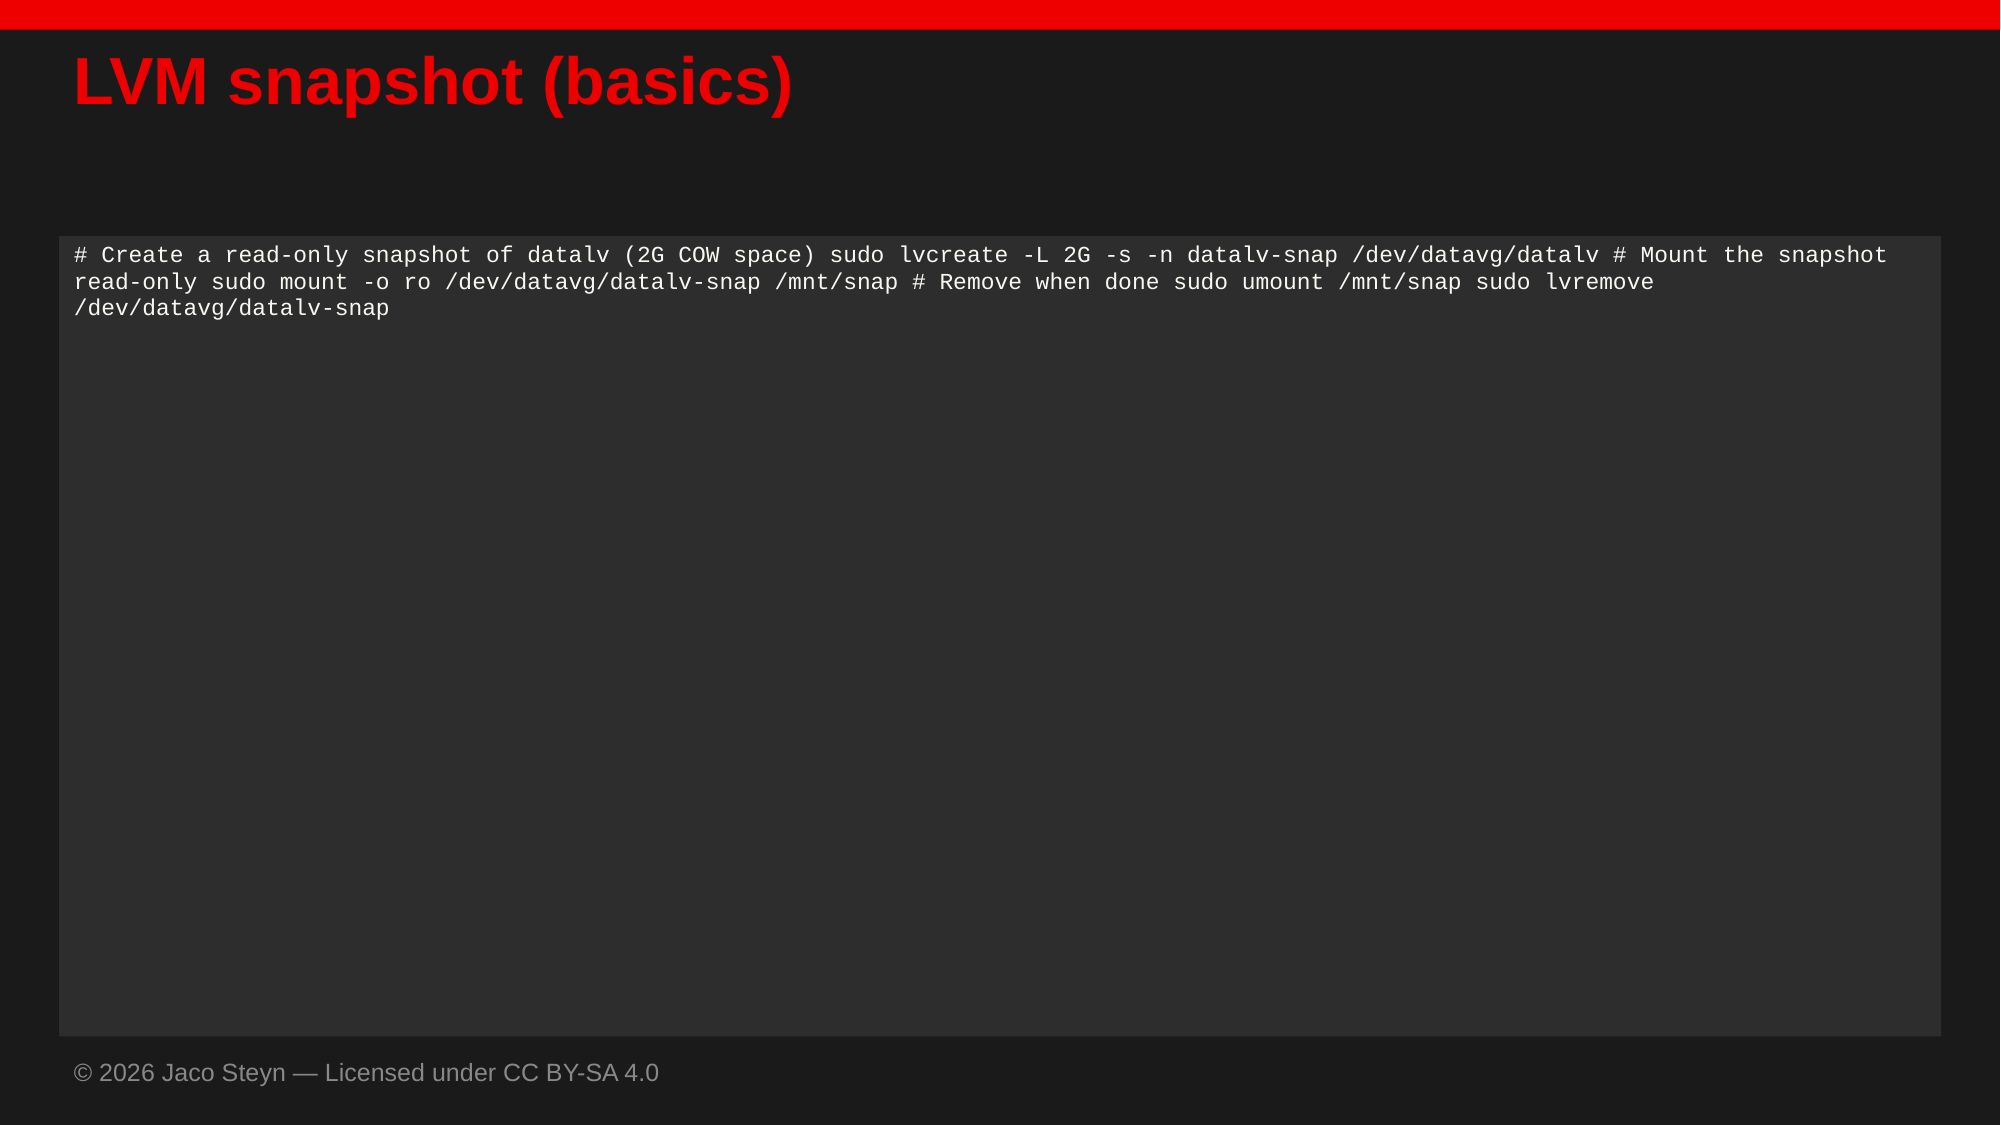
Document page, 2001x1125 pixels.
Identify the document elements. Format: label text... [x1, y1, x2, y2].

text_box LVM snapshot (basics) [59, 36, 1942, 208]
text_box # Create a read-only snapshot of datalv (2G COW space) sudo lvcreate -L 2G -s -n datalv-snap /dev/datavg/datalv # Mount the snapshot read-only sudo mount -o ro /dev/datavg/datalv-snap /mnt/snap # Remove when done sudo umount /mnt/snap sudo lvremove /dev/datavg/datalv-snap [59, 236, 1942, 1037]
text_box © 2026 Jaco Steyn — Licensed under CC BY-SA 4.0 [59, 1051, 1942, 1093]
text_box [0, 0, 2001, 30]
